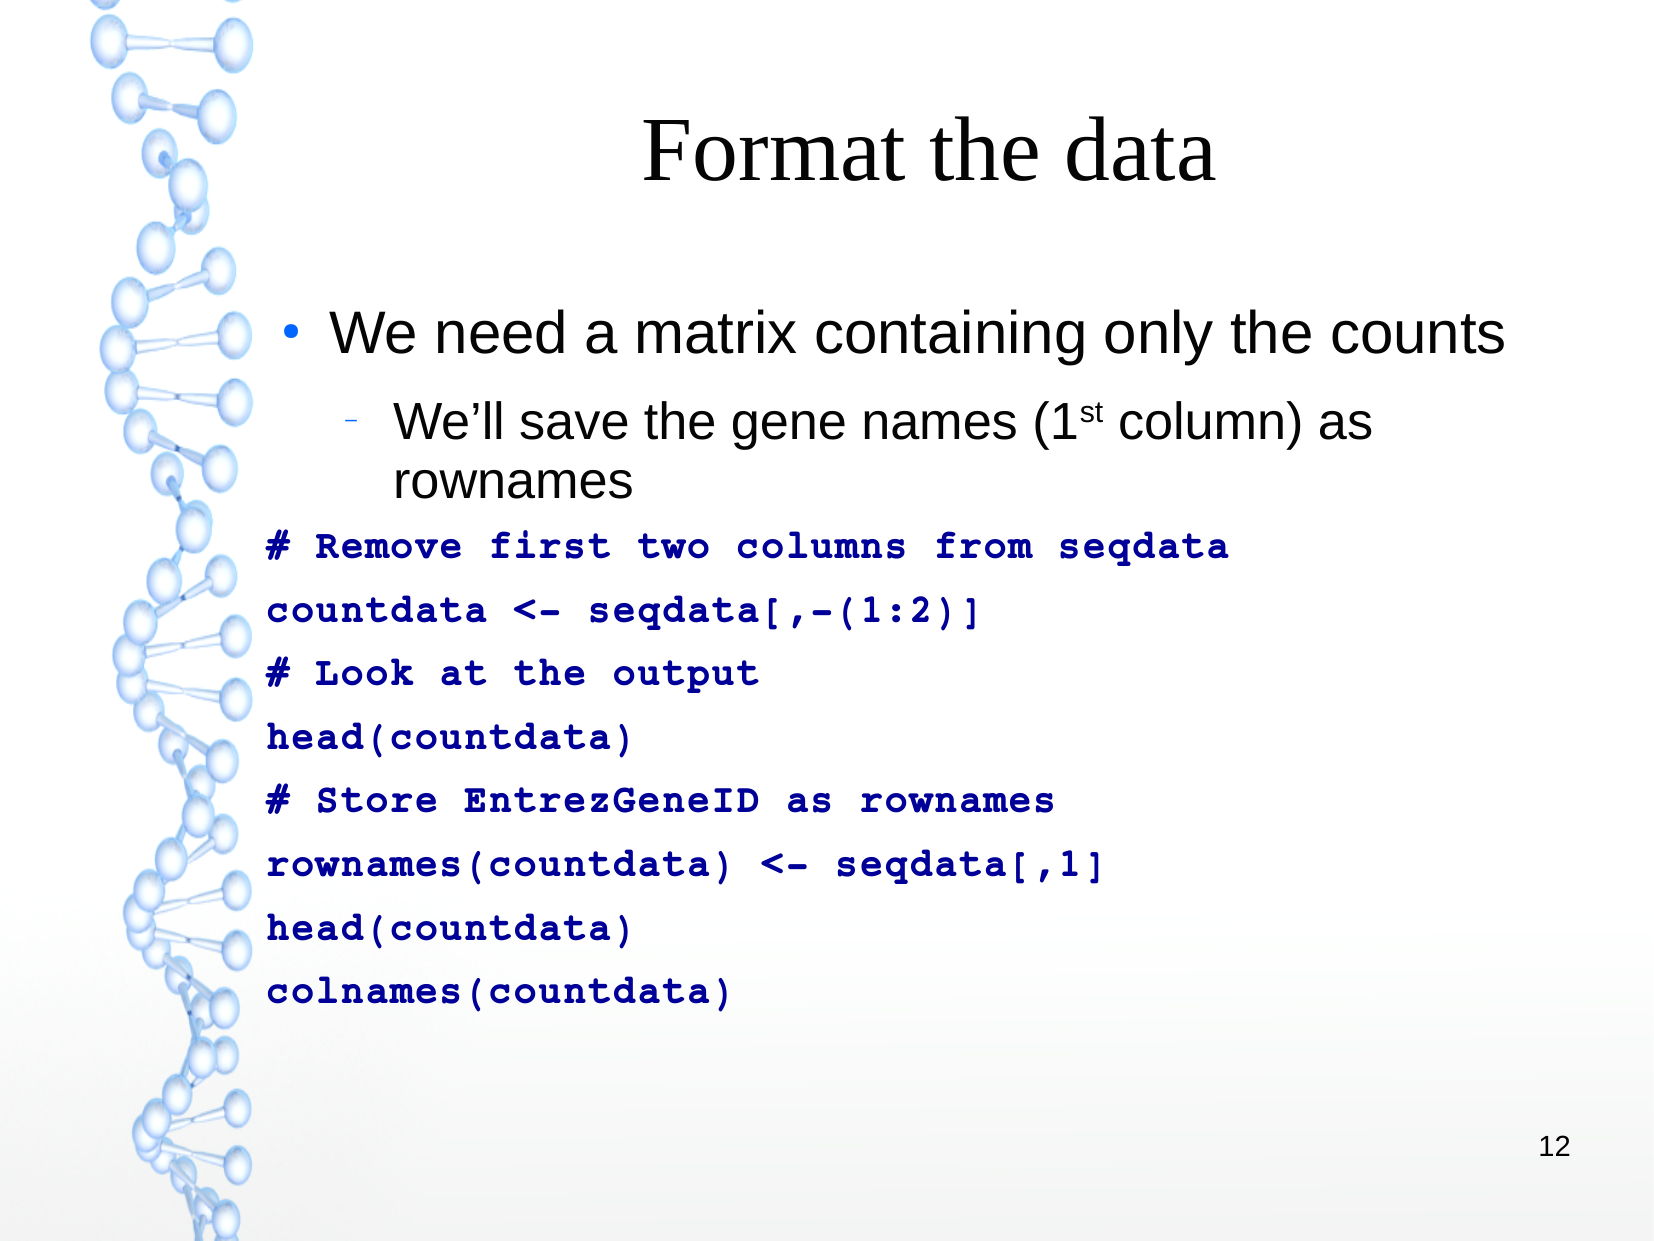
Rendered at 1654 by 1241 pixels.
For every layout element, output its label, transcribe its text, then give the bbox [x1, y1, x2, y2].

picture [0, 0, 1654, 1241]
title Format the data [265, 47, 1595, 252]
list We need a matrix containing only the counts We’ll save the gene names (1st column) as rownames # Remove first two columns from seqdata countdata <- seqdata[,-(1:2)] # Look at the output head(countdata) # Store EntrezGeneID as rownames rownames(countdata) <- seqdata[,1] head(countdata) colnames(countdata) [265, 299, 1595, 1019]
